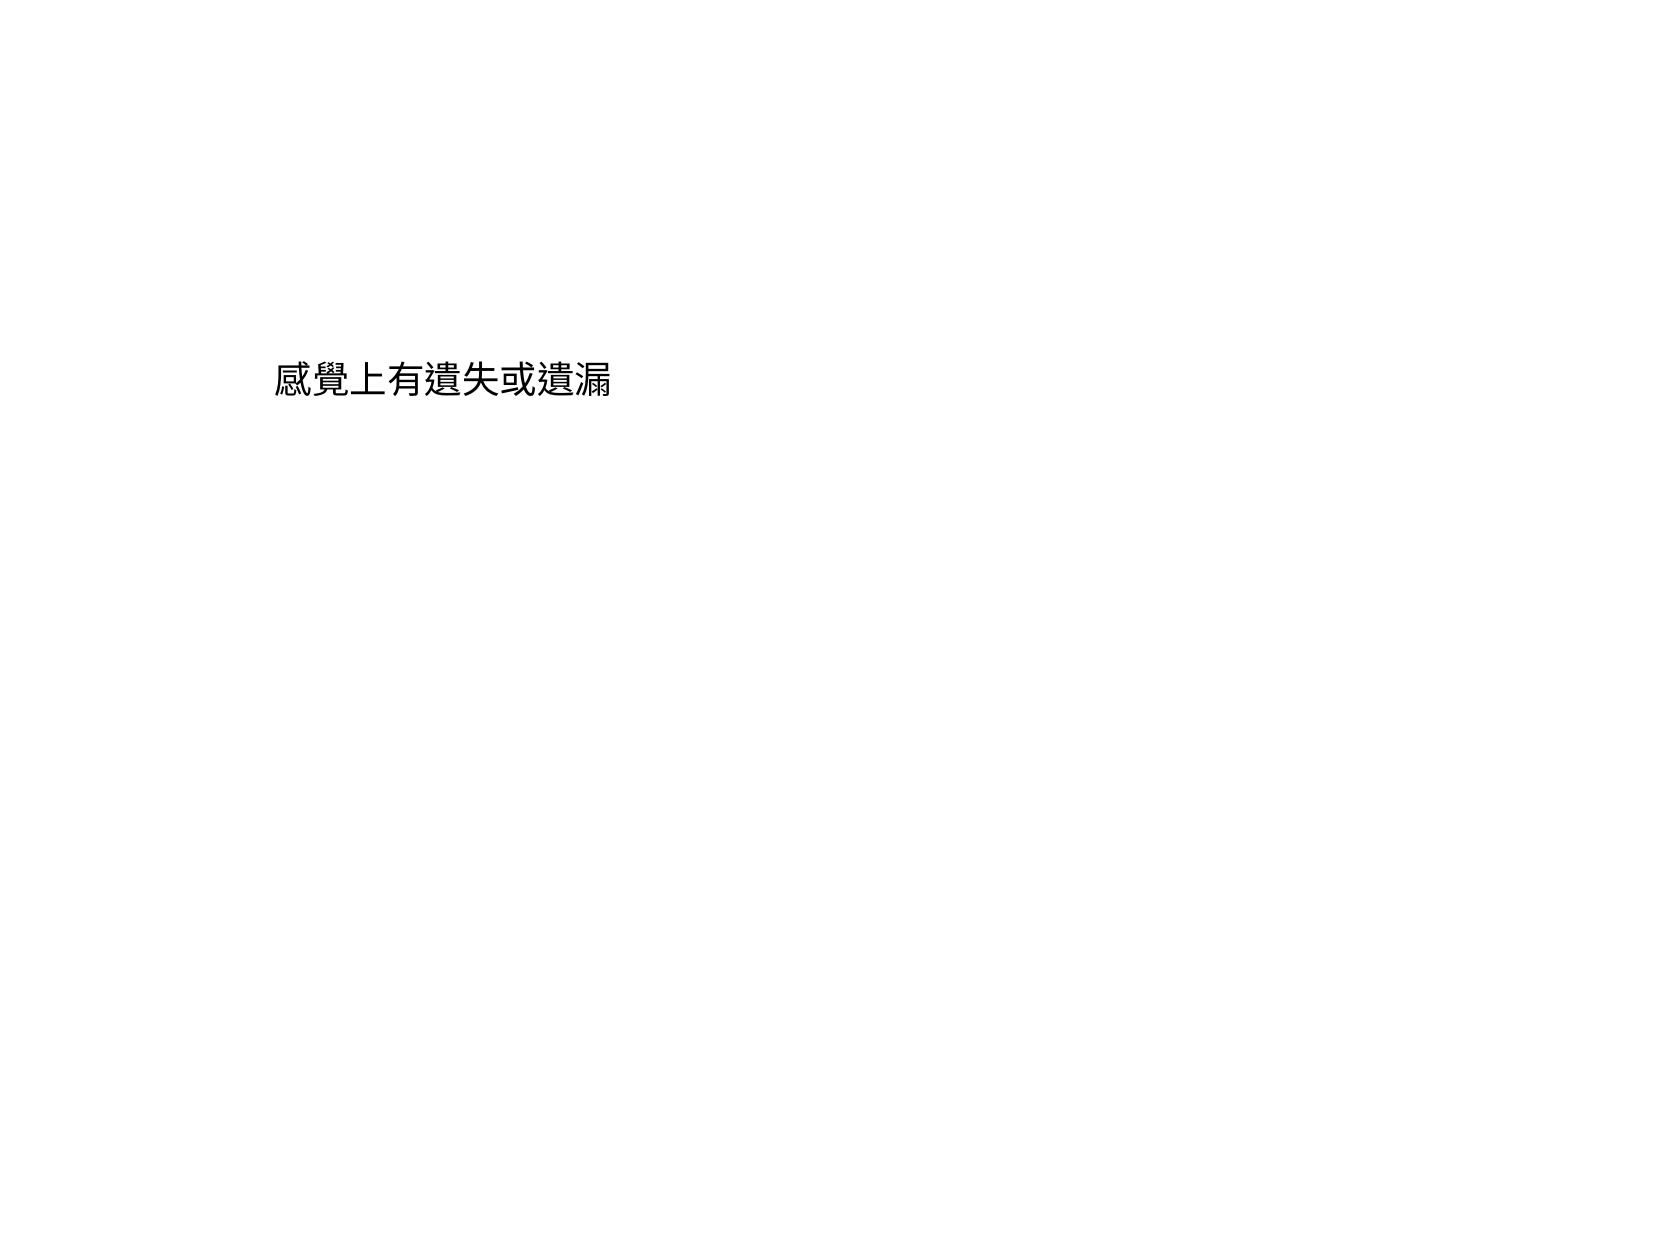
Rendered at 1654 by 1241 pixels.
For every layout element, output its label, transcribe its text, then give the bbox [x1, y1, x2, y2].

text_box 感覺上有遺失或遺漏 [259, 342, 1264, 489]
